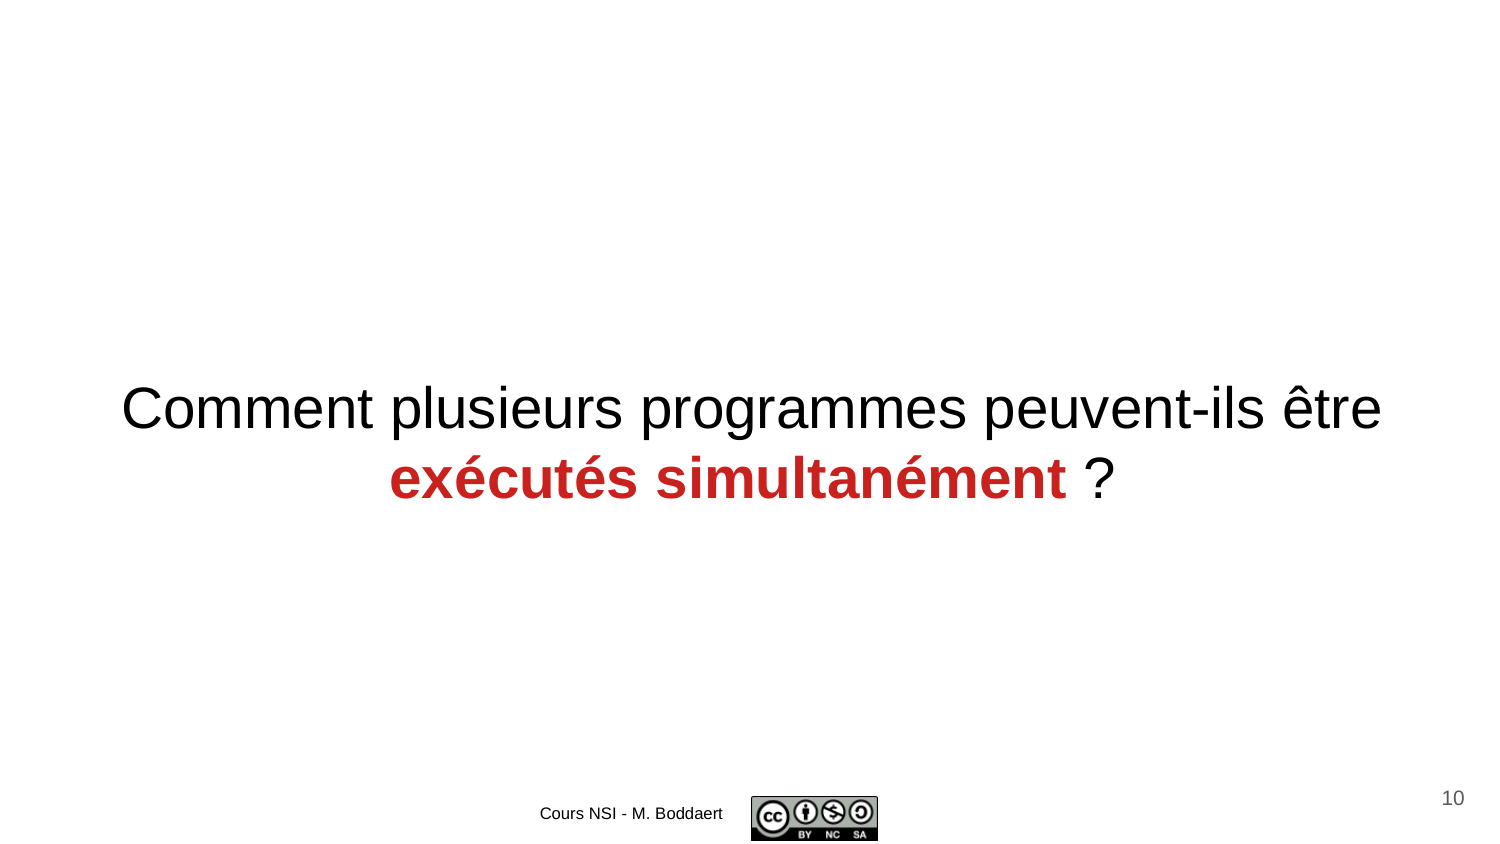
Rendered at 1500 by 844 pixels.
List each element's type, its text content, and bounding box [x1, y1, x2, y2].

text_box Comment plusieurs programmes peuvent-ils être exécutés simultanément ? [29, 120, 1477, 760]
slide_number <numéro> [1389, 764, 1480, 830]
picture [751, 796, 878, 841]
